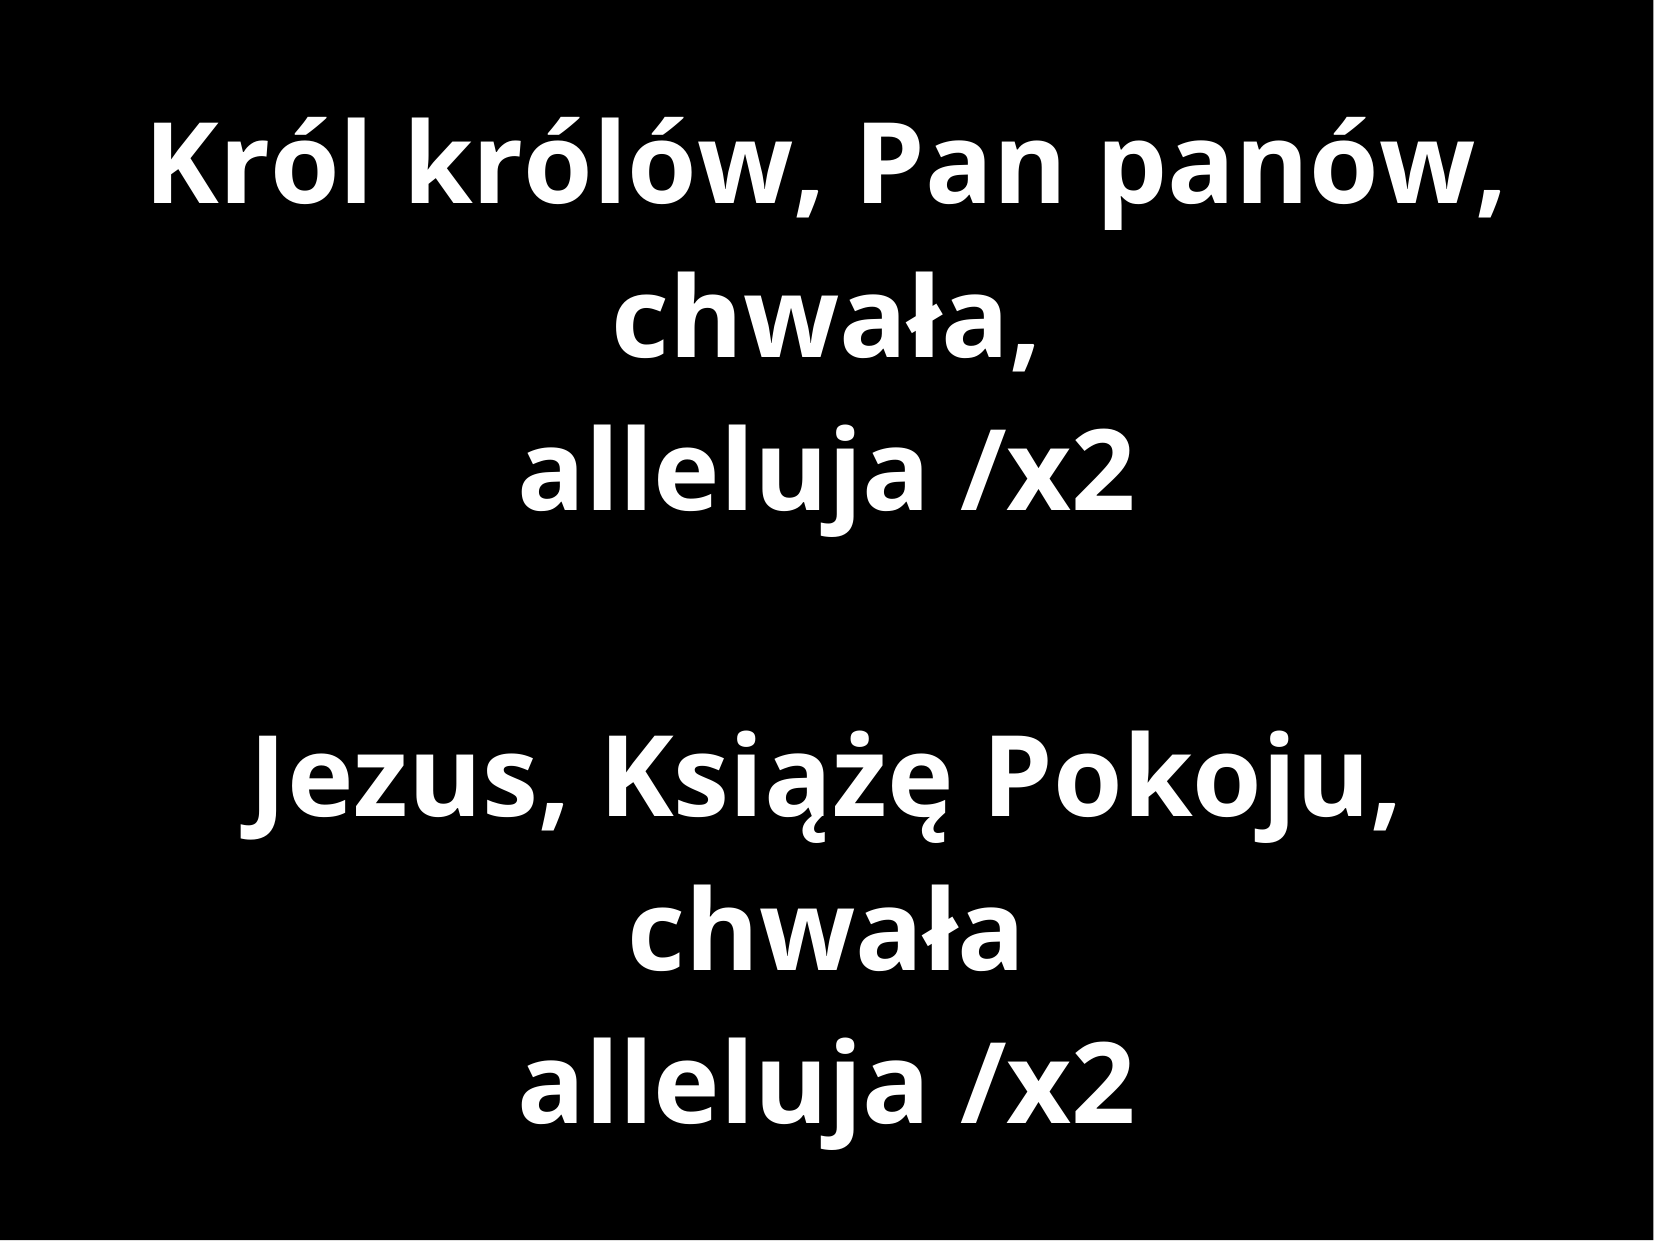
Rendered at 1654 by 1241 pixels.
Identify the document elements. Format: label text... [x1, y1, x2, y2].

title Król królów, Pan panów, chwała, alleluja /x2 Jezus, Książę Pokoju, chwała alleluja /x2 [0, 0, 1654, 1241]
